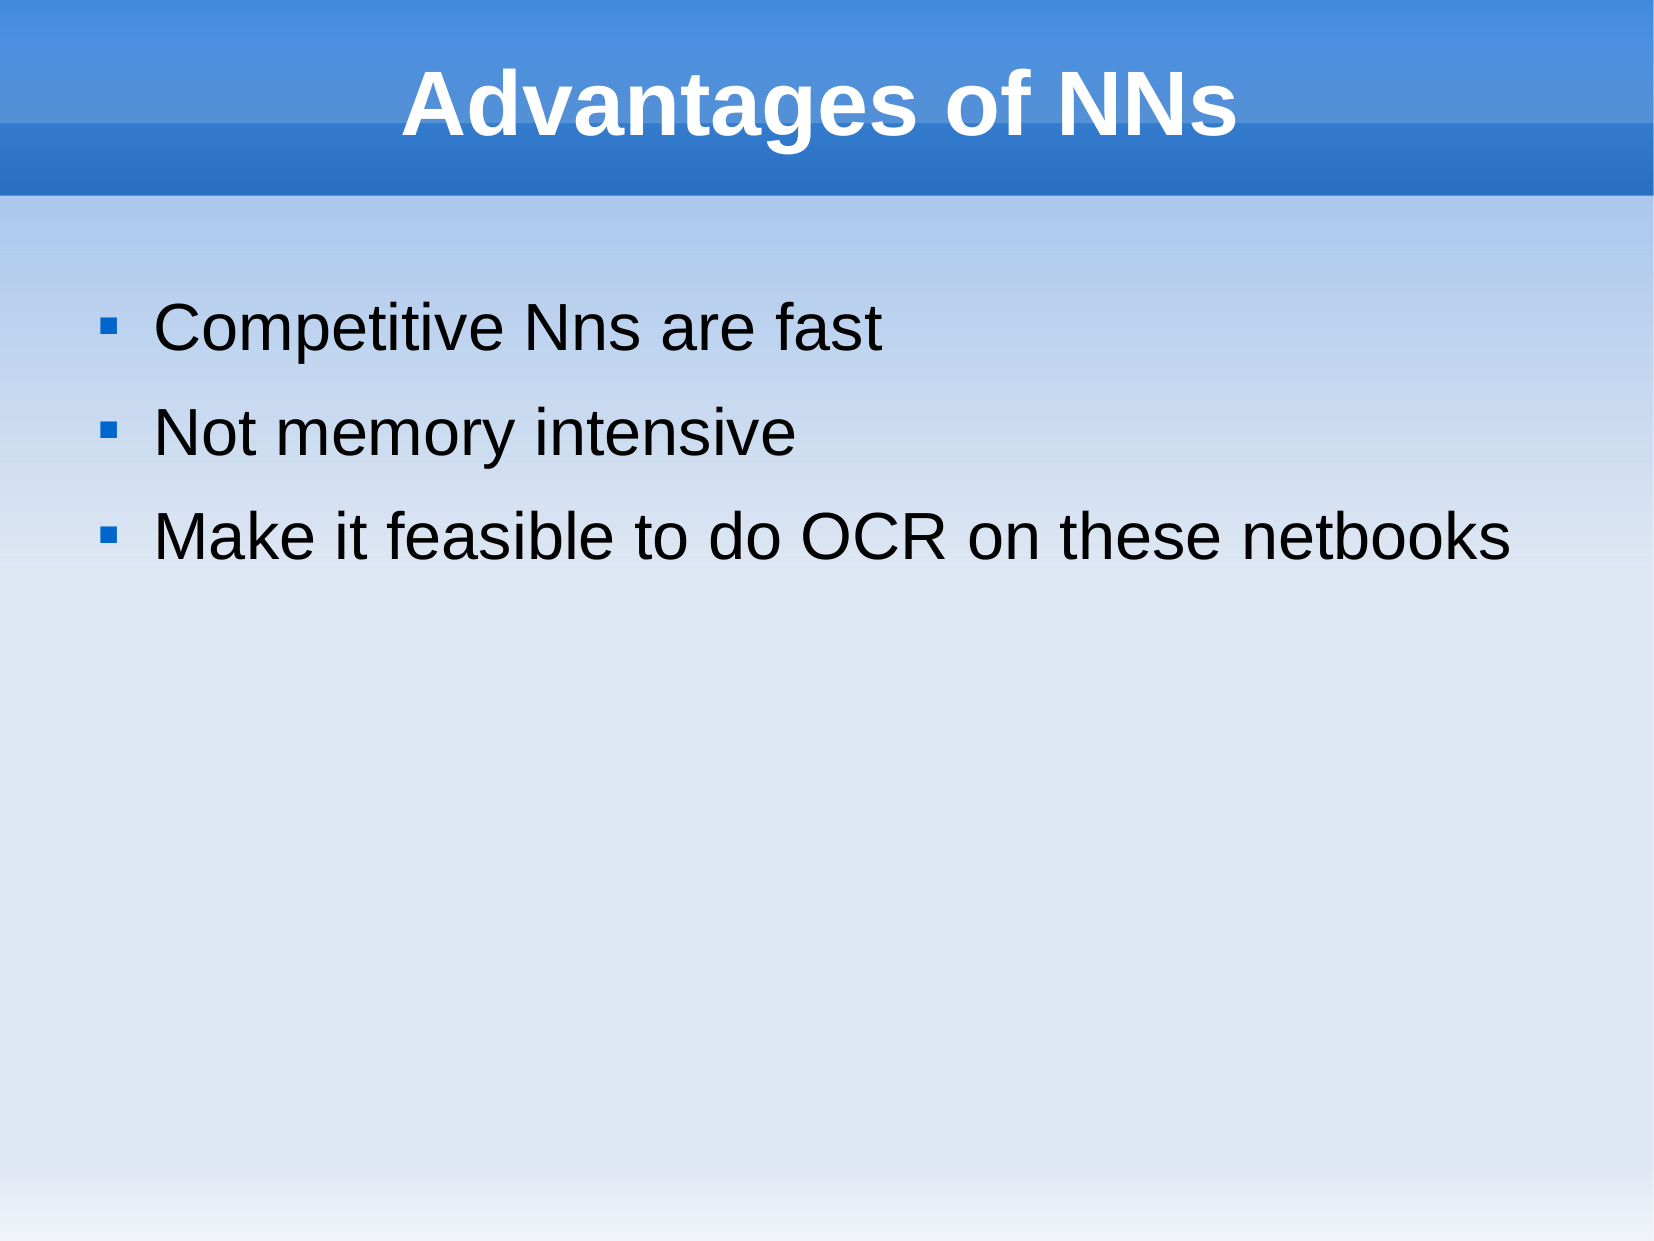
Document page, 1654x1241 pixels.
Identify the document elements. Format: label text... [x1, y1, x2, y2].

title Advantages of NNs [76, 7, 1565, 200]
list Competitive Nns are fast Not memory intensive Make it feasible to do OCR on these netbooks [82, 290, 1571, 1094]
picture [0, 0, 1654, 1241]
